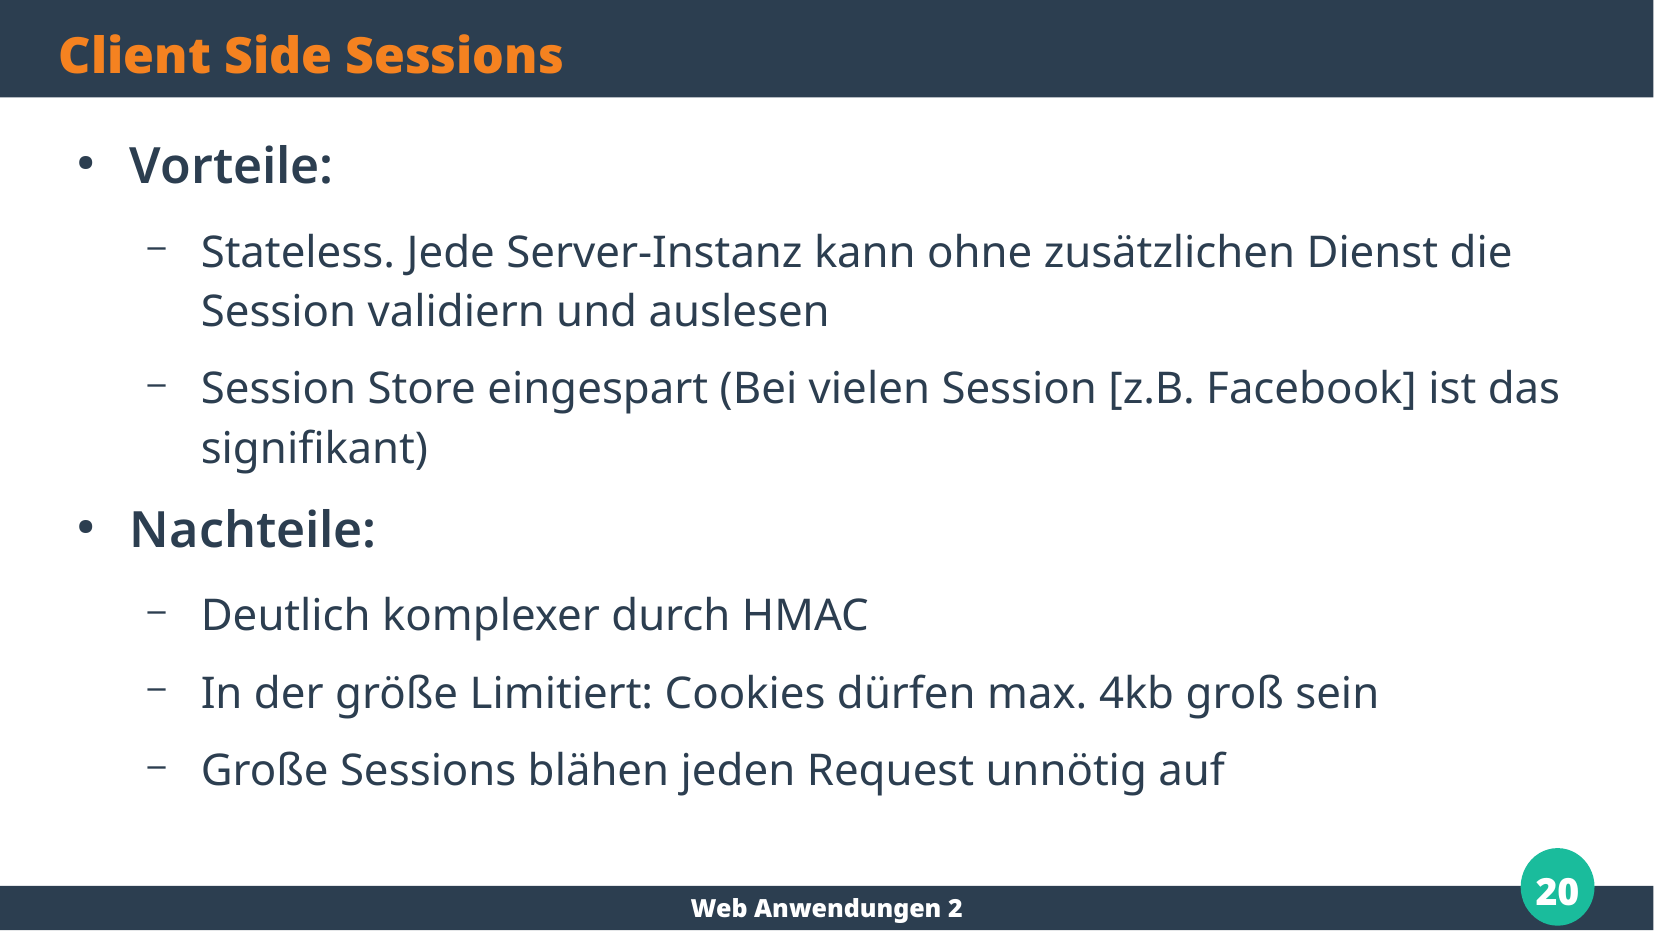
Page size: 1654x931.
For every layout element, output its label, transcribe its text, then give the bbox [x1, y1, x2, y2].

title Client Side Sessions [59, 8, 1595, 89]
list Vorteile: Stateless. Jede Server-Instanz kann ohne zusätzlichen Dienst die Session validiern und auslesen Session Store eingespart (Bei vielen Session [z.B. Facebook] ist das signifikant) Nachteile: Deutlich komplexer durch HMAC In der größe Limitiert: Cookies dürfen max. 4kb groß sein Große Sessions blähen jeden Request unnötig auf [59, 129, 1595, 864]
